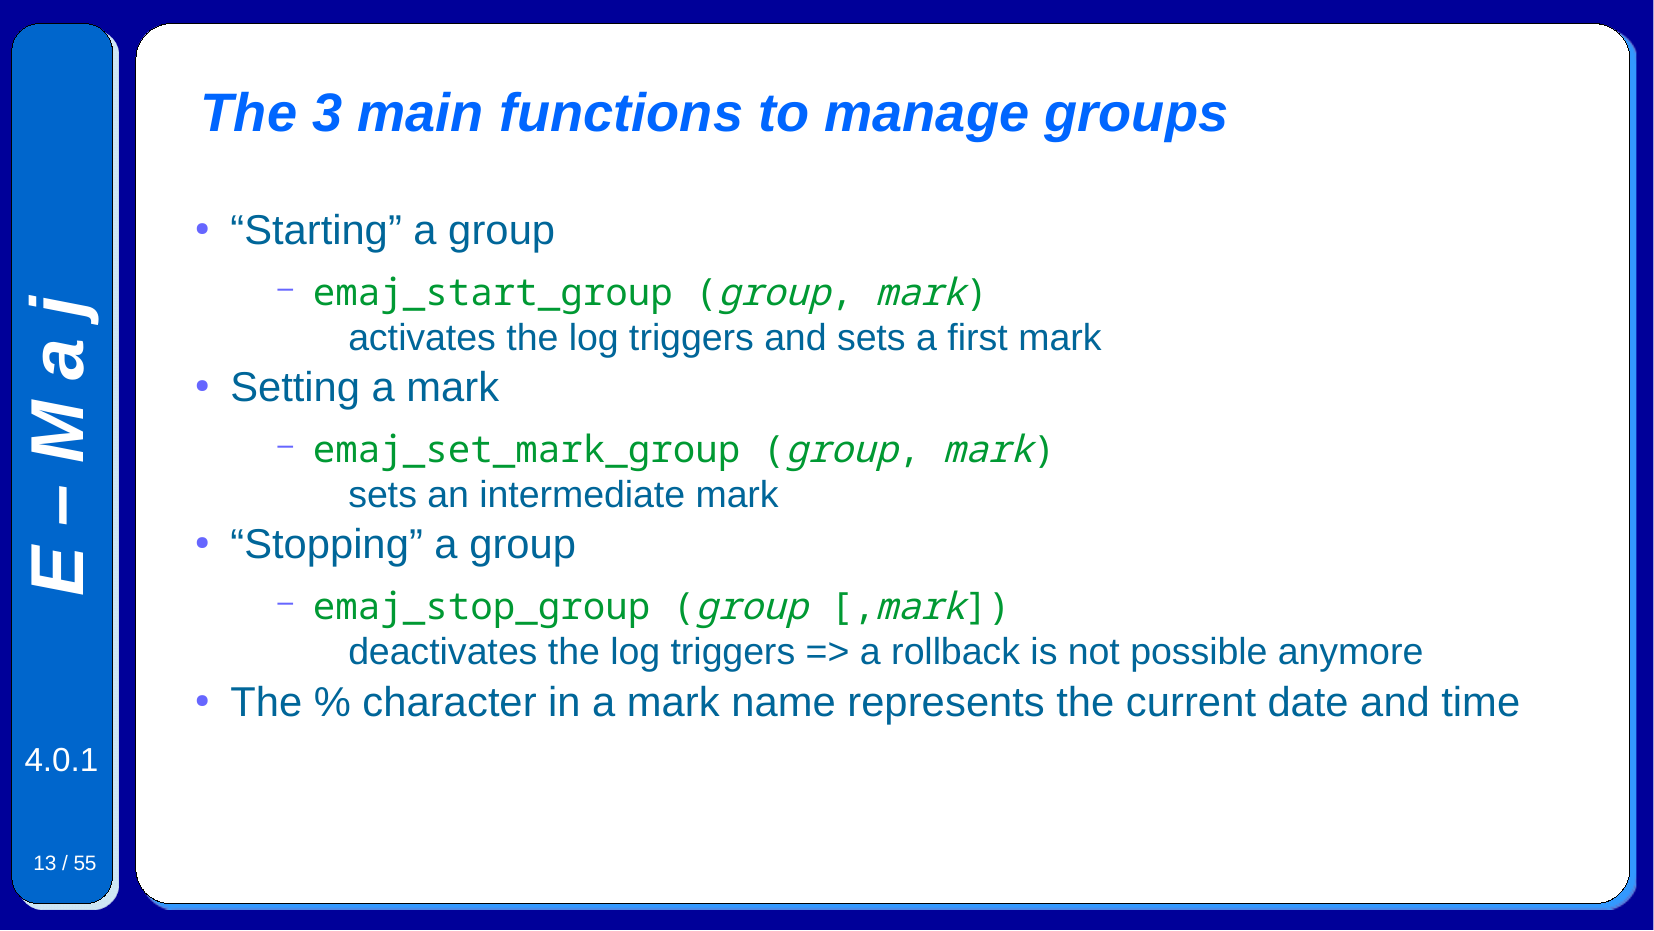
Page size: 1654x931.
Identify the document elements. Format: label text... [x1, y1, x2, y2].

list “Starting” a group emaj_start_group (group, mark) activates the log triggers and sets a first mark Setting a mark emaj_set_mark_group (group, mark) sets an intermediate mark “Stopping” a group emaj_stop_group (group [,mark]) deactivates the log triggers => a rollback is not possible anymore The % character in a mark name represents the current date and time [177, 206, 1587, 854]
title The 3 main functions to manage groups [200, 34, 1575, 191]
